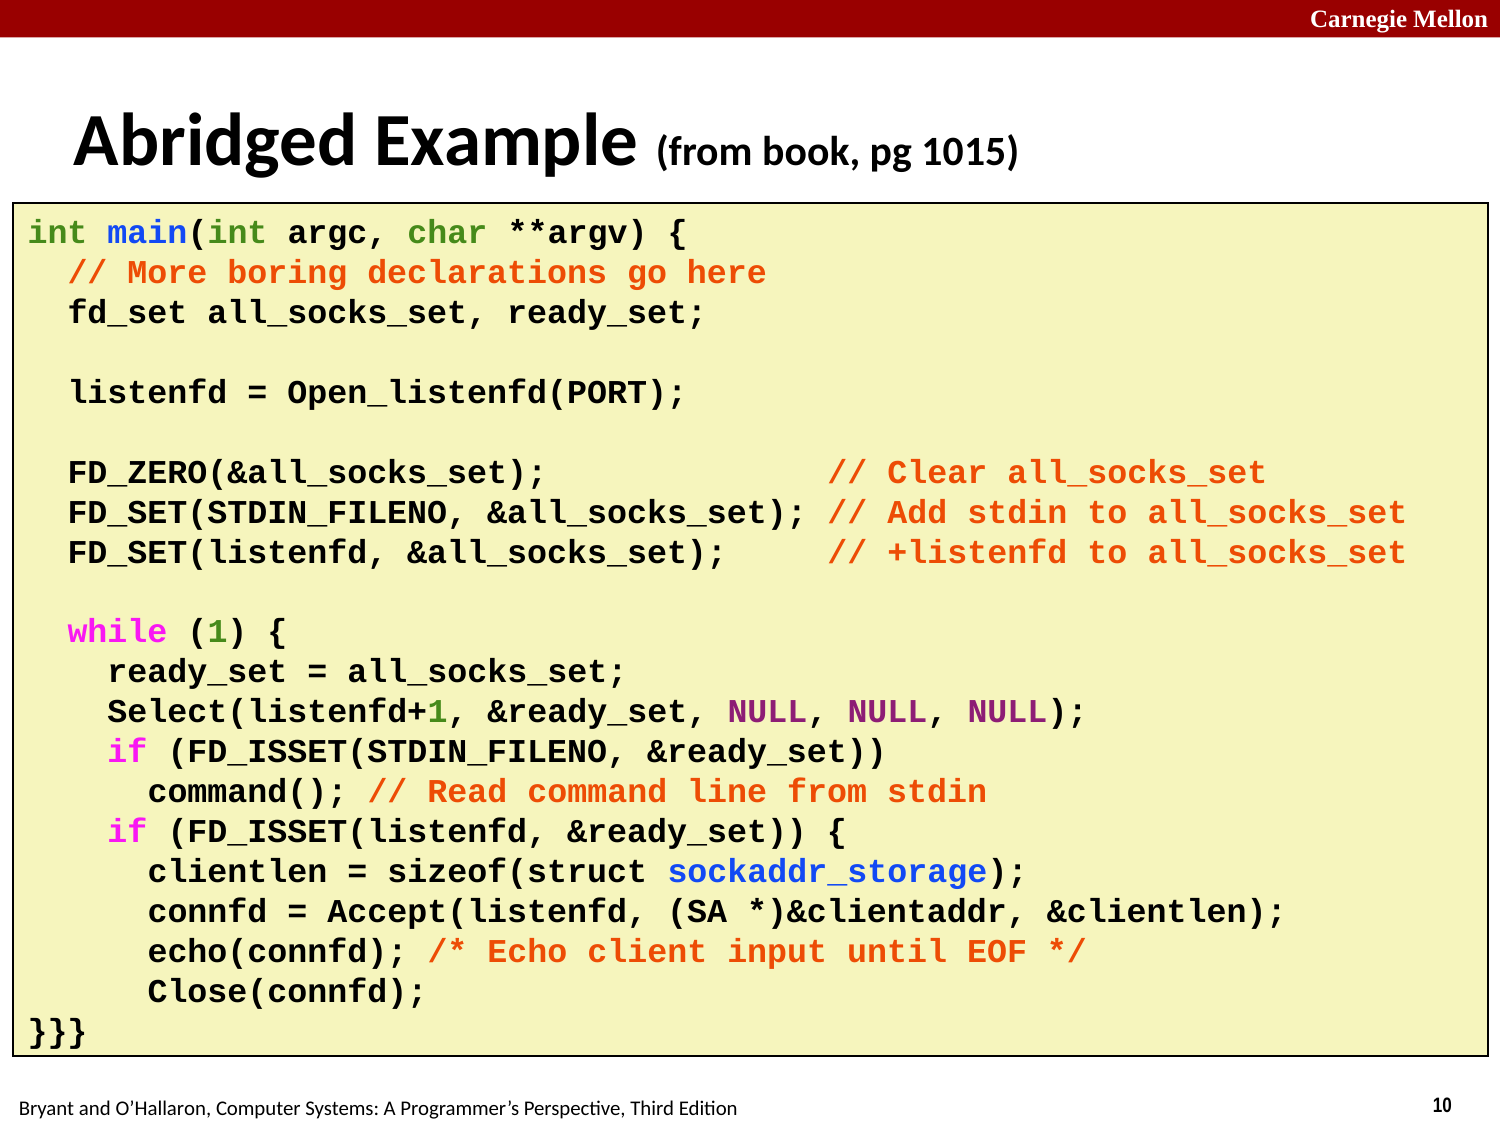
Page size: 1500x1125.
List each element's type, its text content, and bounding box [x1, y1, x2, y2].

title Abridged Example (from book, pg 1015) [58, 72, 1304, 198]
text_box int main(int argc, char **argv) { // More boring declarations go here fd_set all_socks_set, ready_set; listenfd = Open_listenfd(PORT); FD_ZERO(&all_socks_set); // Clear all_socks_set FD_SET(STDIN_FILENO, &all_socks_set); // Add stdin to all_socks_set FD_SET(listenfd, &all_socks_set); // +listenfd to all_socks_set while (1) { ready_set = all_socks_set; Select(listenfd+1, &ready_set, NULL, NULL, NULL); if (FD_ISSET(STDIN_FILENO, &ready_set)) command(); // Read command line from stdin if (FD_ISSET(listenfd, &ready_set)) { clientlen = sizeof(struct sockaddr_storage); connfd = Accept(listenfd, (SA *)&clientaddr, &clientlen); echo(connfd); /* Echo client input until EOF */ Close(connfd); }}} [12, 203, 1489, 1057]
